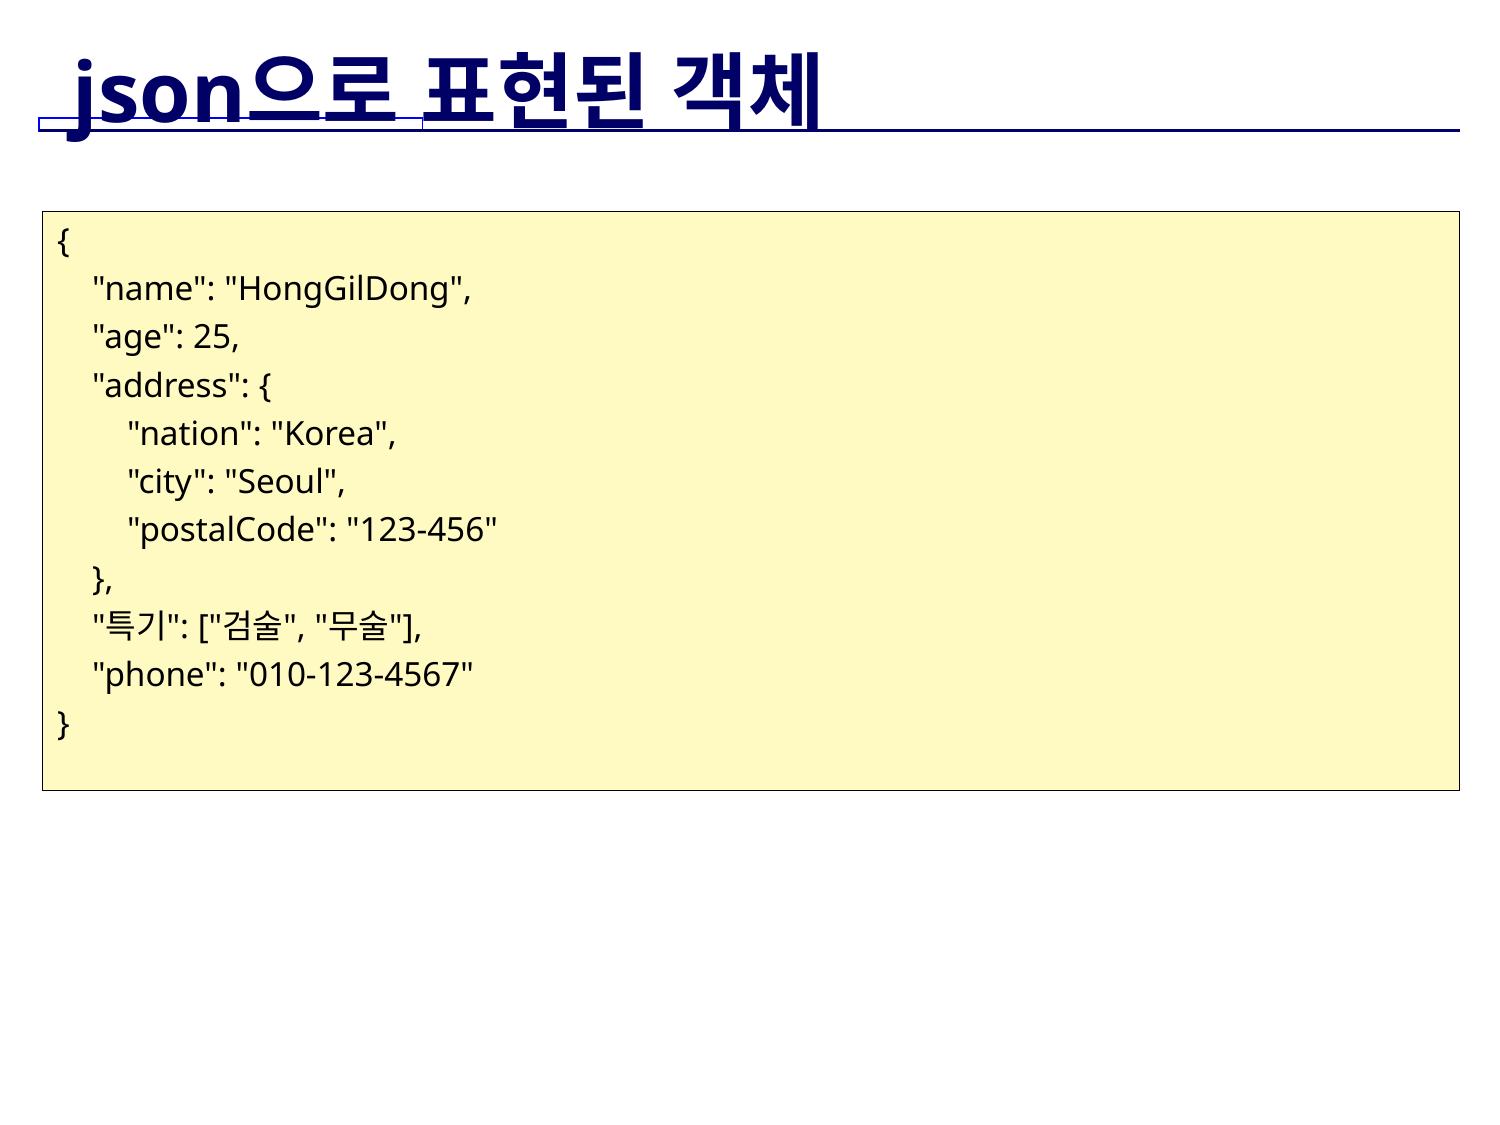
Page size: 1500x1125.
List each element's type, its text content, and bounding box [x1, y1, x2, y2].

title json으로 표현된 객체 [58, 31, 1077, 110]
list { "name": "HongGilDong", "age": 25, "address": { "nation": "Korea", "city": "Seoul", "postalCode": "123-456" }, "특기": ["검술", "무술"], "phone": "010-123-4567" } [42, 211, 1460, 791]
